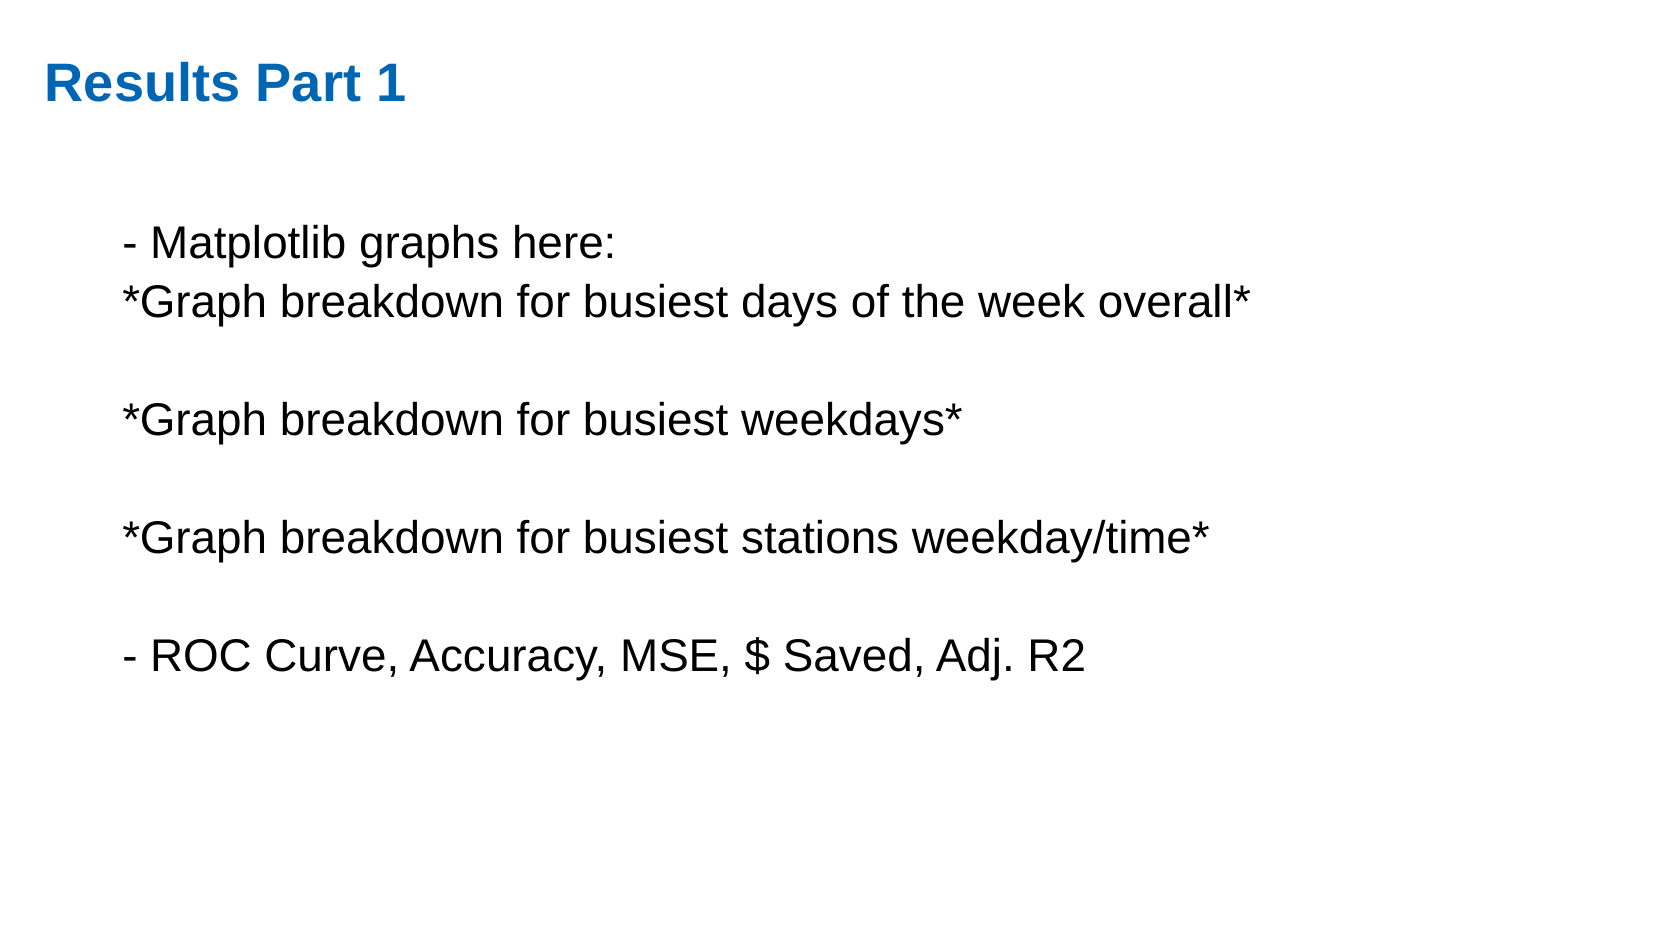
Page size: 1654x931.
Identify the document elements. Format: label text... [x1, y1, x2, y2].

text_box - Matplotlib graphs here: *Graph breakdown for busiest days of the week overall* *Graph breakdown for busiest weekdays* *Graph breakdown for busiest stations weekday/time* - ROC Curve, Accuracy, MSE, $ Saved, Adj. R2 [107, 202, 1518, 878]
text_box Results Part 1 [30, 45, 466, 181]
